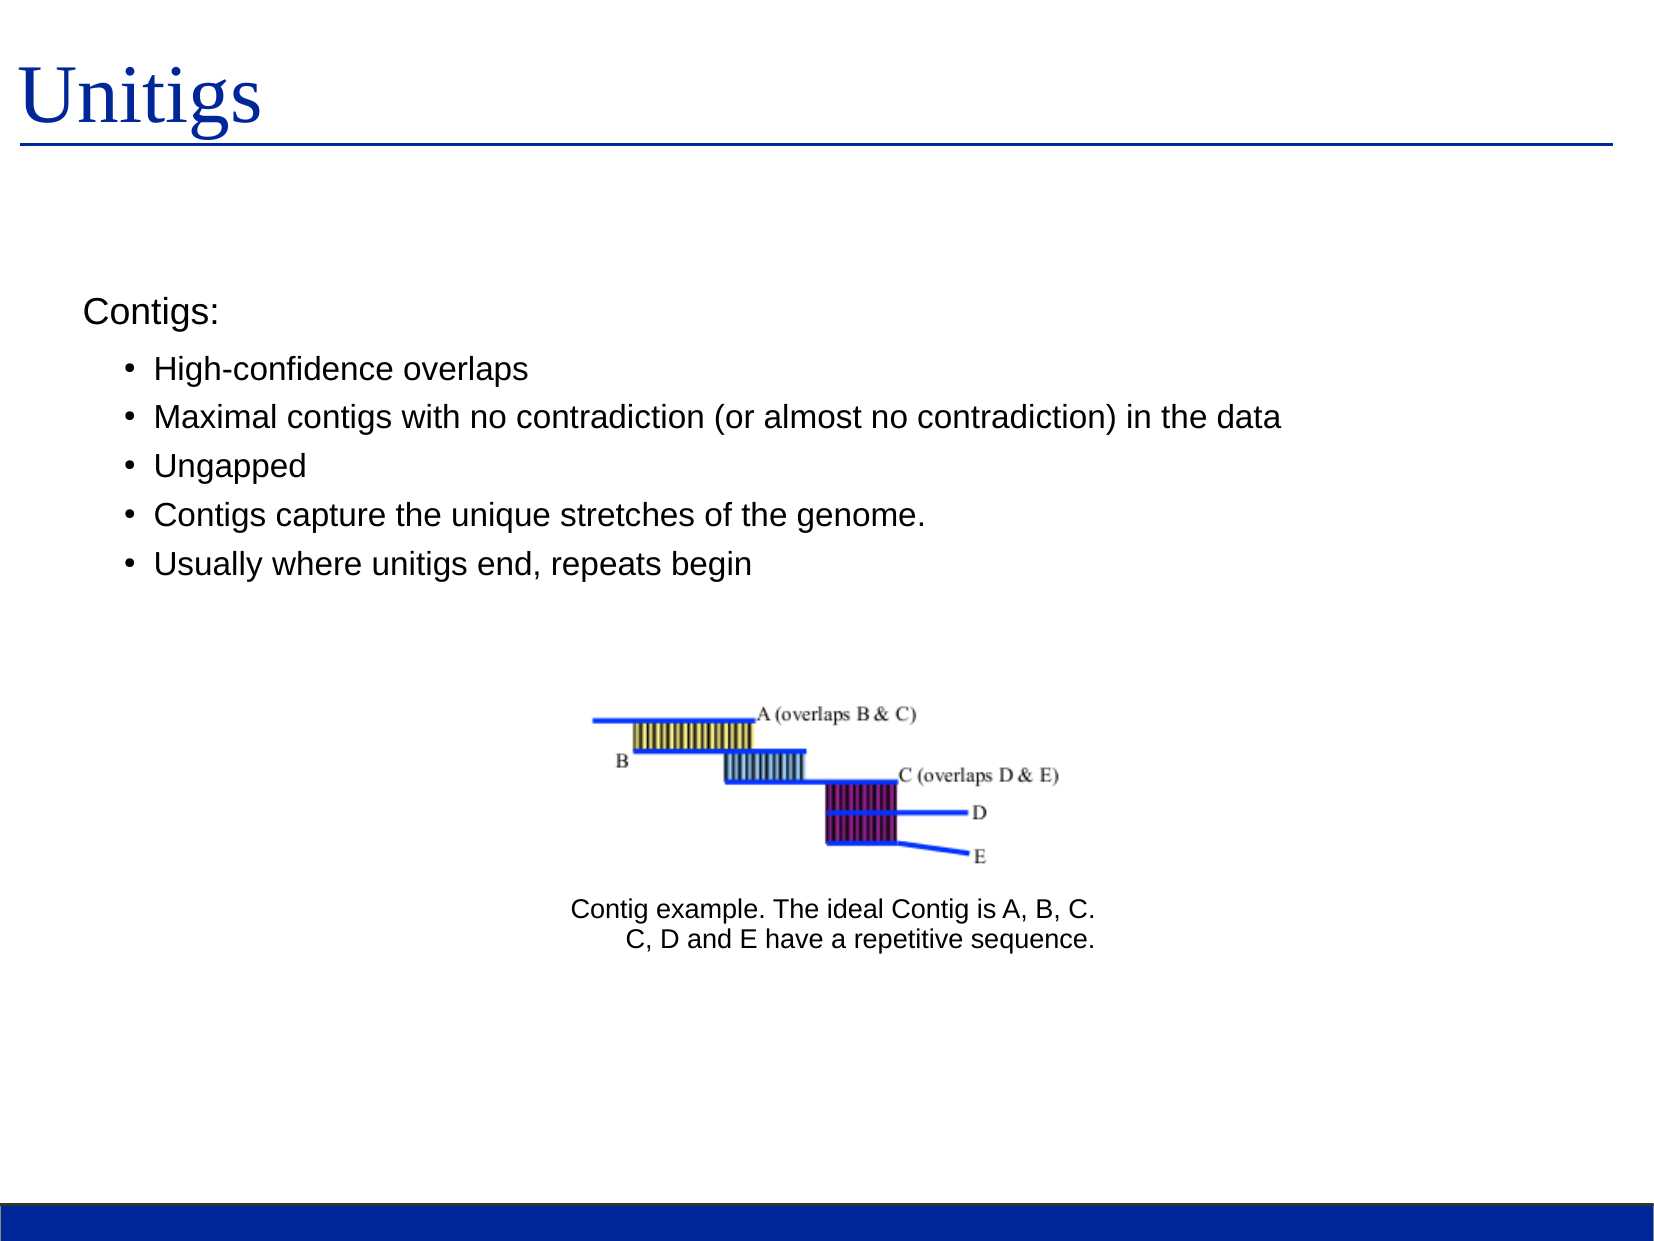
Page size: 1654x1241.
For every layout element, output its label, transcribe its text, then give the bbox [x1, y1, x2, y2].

picture [572, 691, 1082, 876]
title Unitigs [17, 0, 1589, 198]
text_box Contig example. The ideal Contig is A, B, C. C, D and E have a repetitive sequence. [555, 886, 1129, 993]
list Contigs: High-confidence overlaps Maximal contigs with no contradiction (or almost no contradiction) in the data Ungapped Contigs capture the unique stretches of the genome. Usually where unitigs end, repeats begin [82, 290, 1571, 1109]
